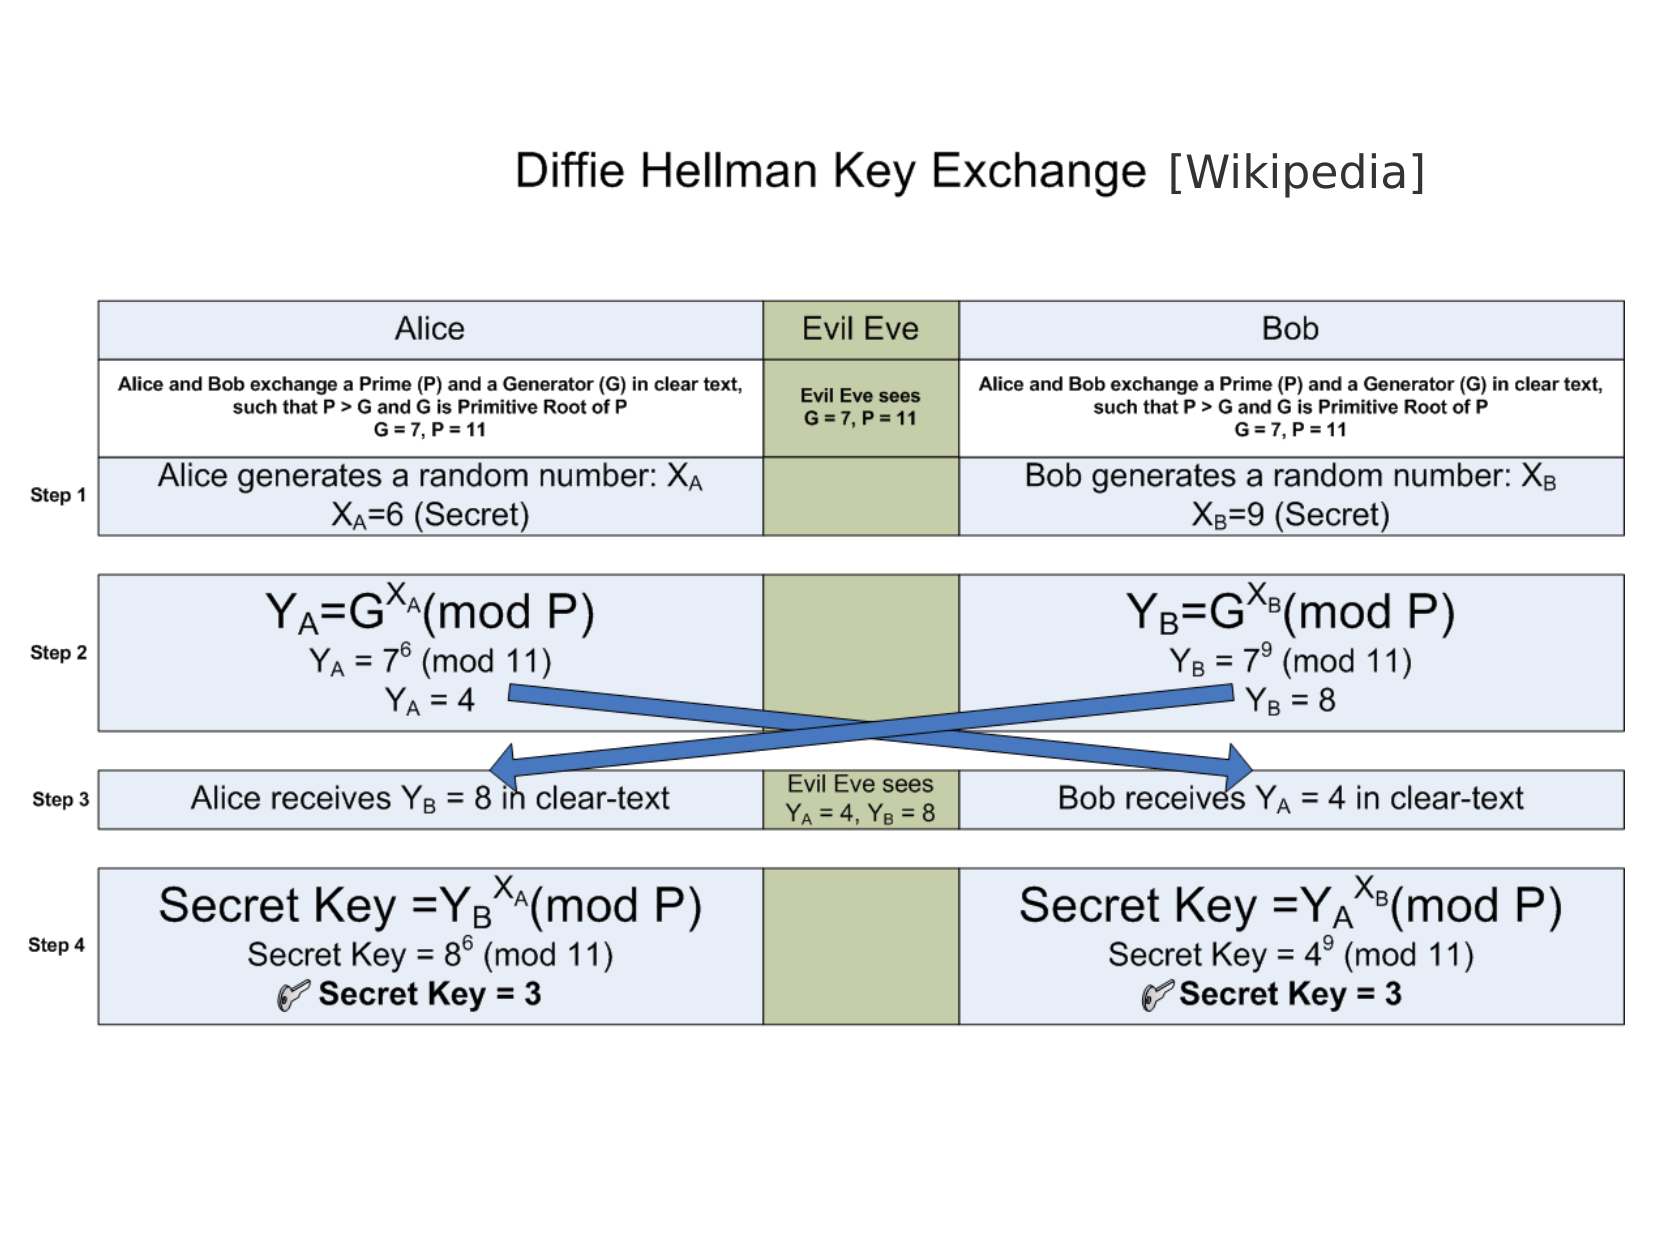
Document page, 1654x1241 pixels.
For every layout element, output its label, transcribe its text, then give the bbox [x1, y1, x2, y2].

picture [28, 135, 1625, 1106]
text_box [Wikipedia] [1152, 138, 1442, 207]
